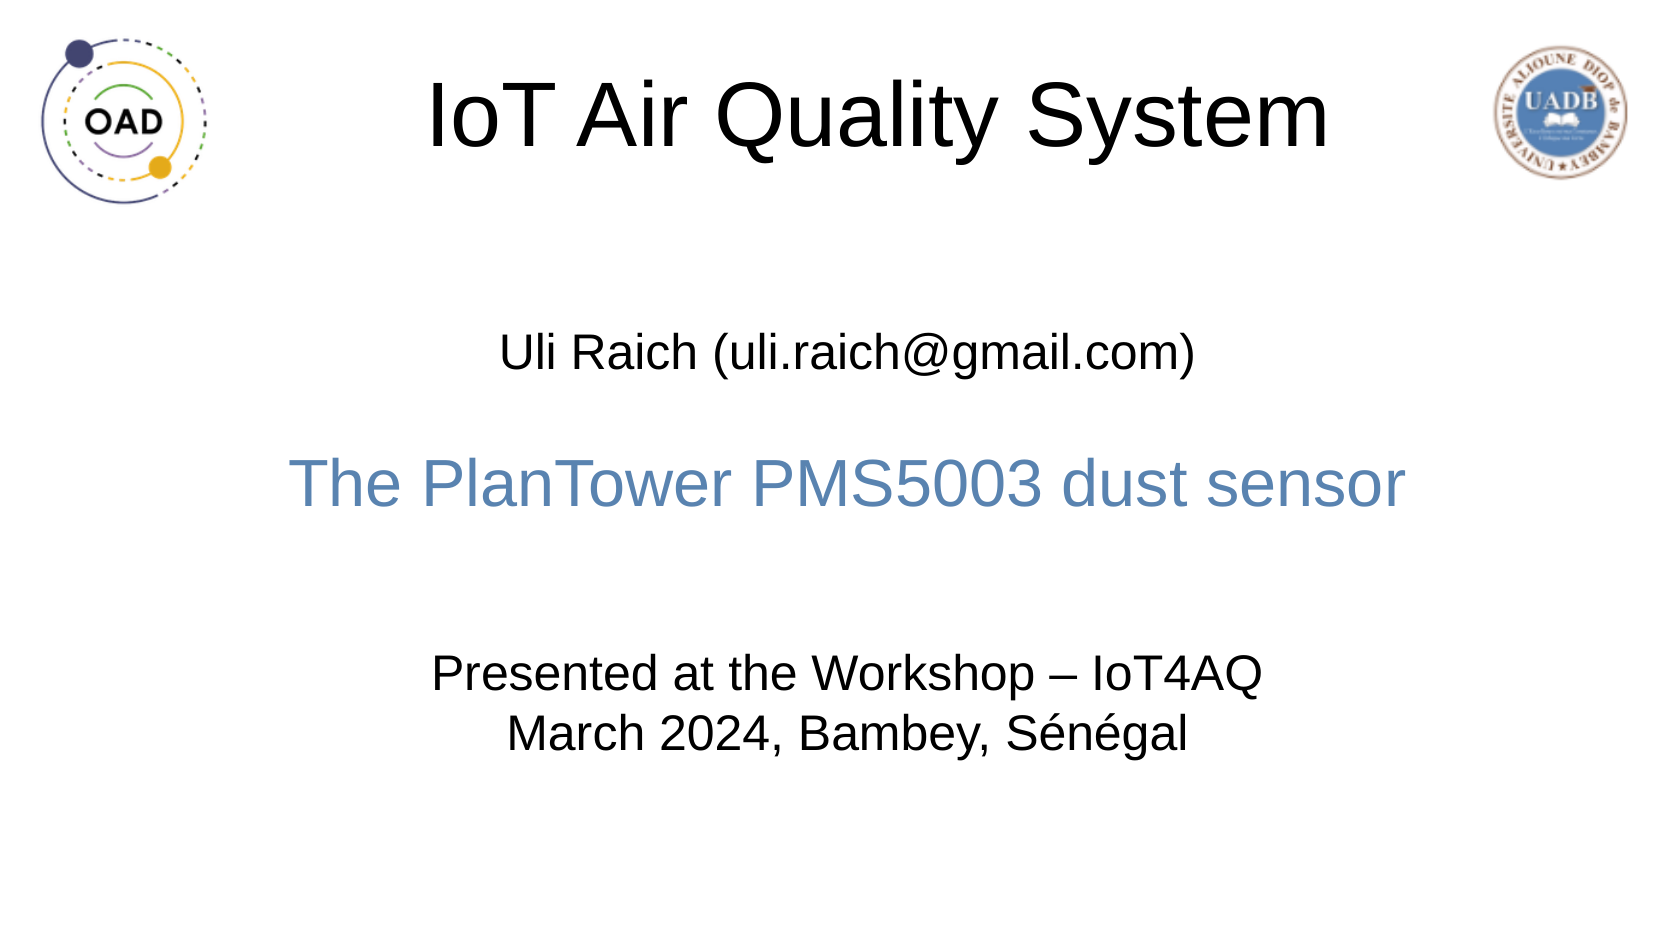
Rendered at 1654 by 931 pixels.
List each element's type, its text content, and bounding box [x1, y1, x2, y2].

picture [0, 24, 242, 225]
subtitle Uli Raich (uli.raich@gmail.com) The PlanTower PMS5003 dust sensor Presented at the Workshop – IoT4AQ March 2024, Bambey, Sénégal [82, 217, 1613, 863]
title IoT Air Quality System [295, 32, 1463, 188]
picture [1482, 37, 1641, 188]
